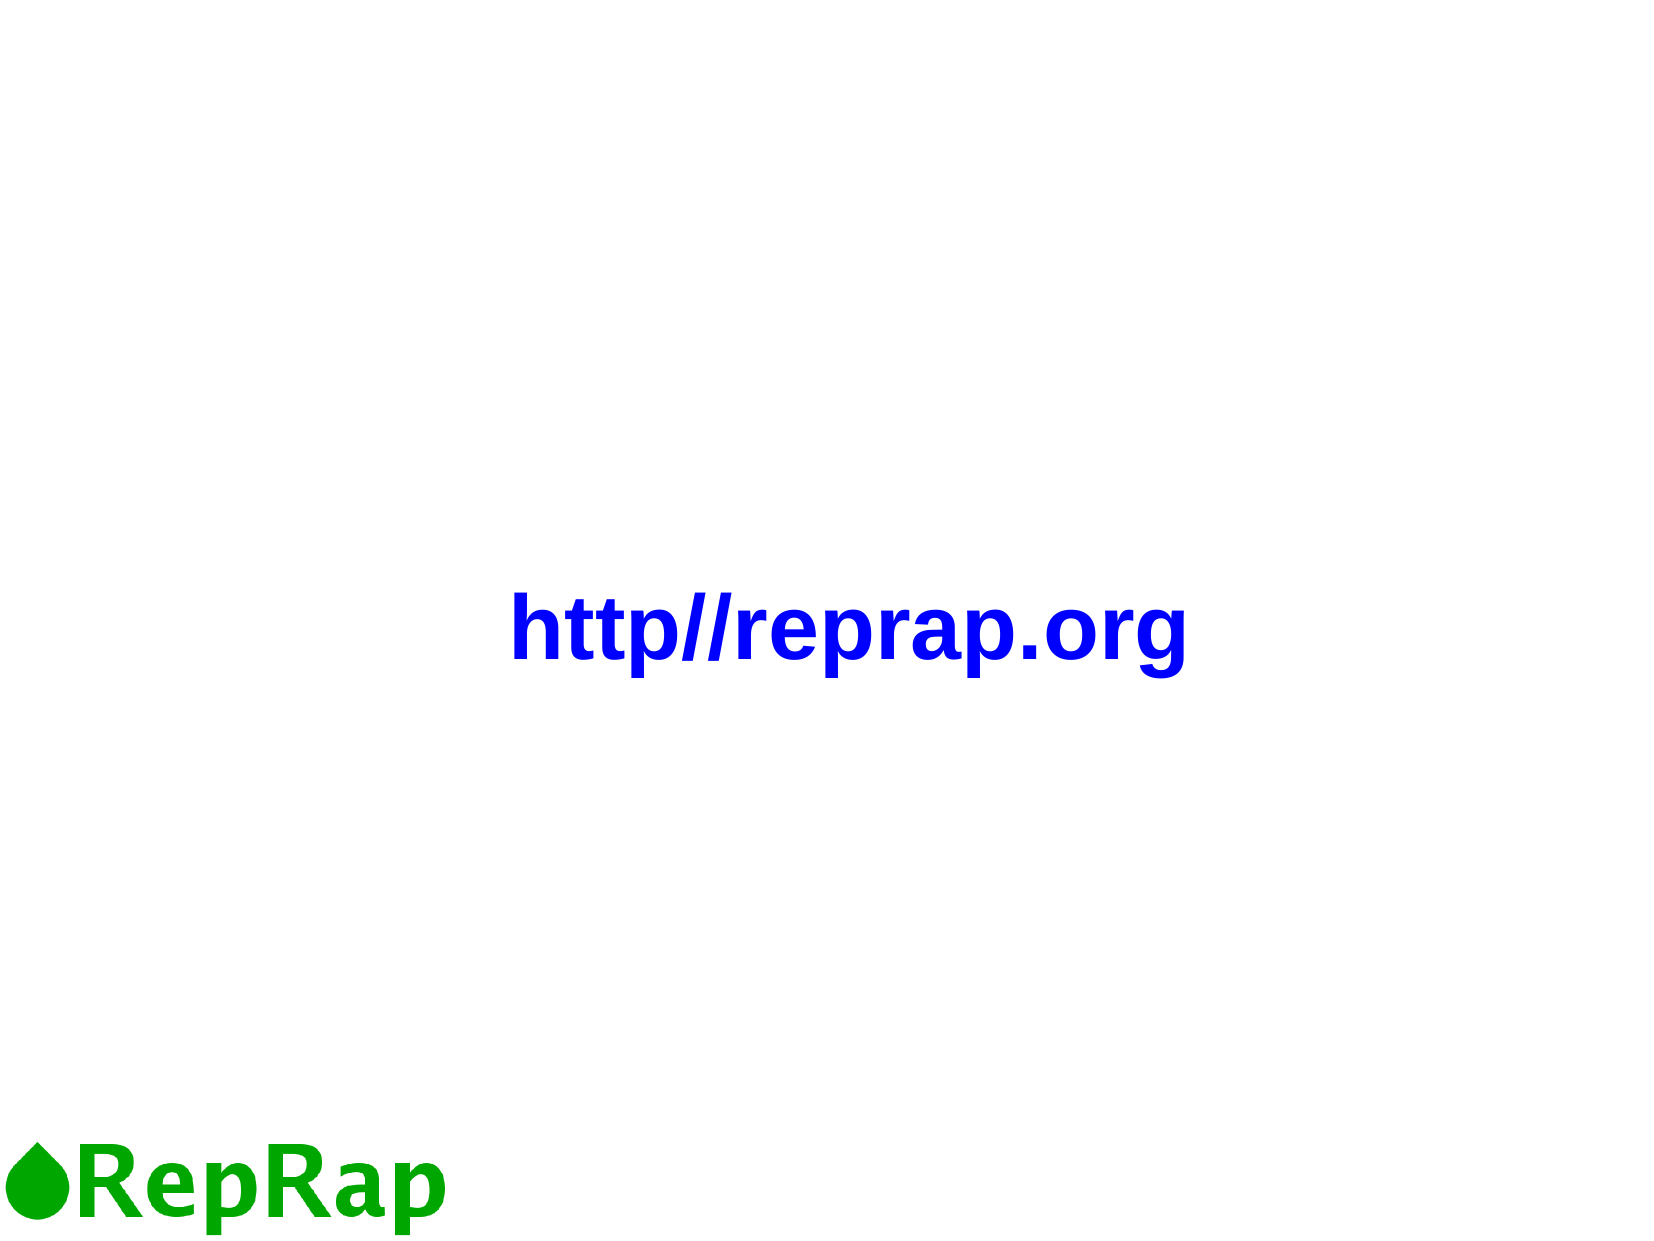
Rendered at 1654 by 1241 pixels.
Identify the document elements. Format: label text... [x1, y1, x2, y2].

title http//reprap.org [106, 561, 1595, 798]
picture [0, 1138, 451, 1241]
